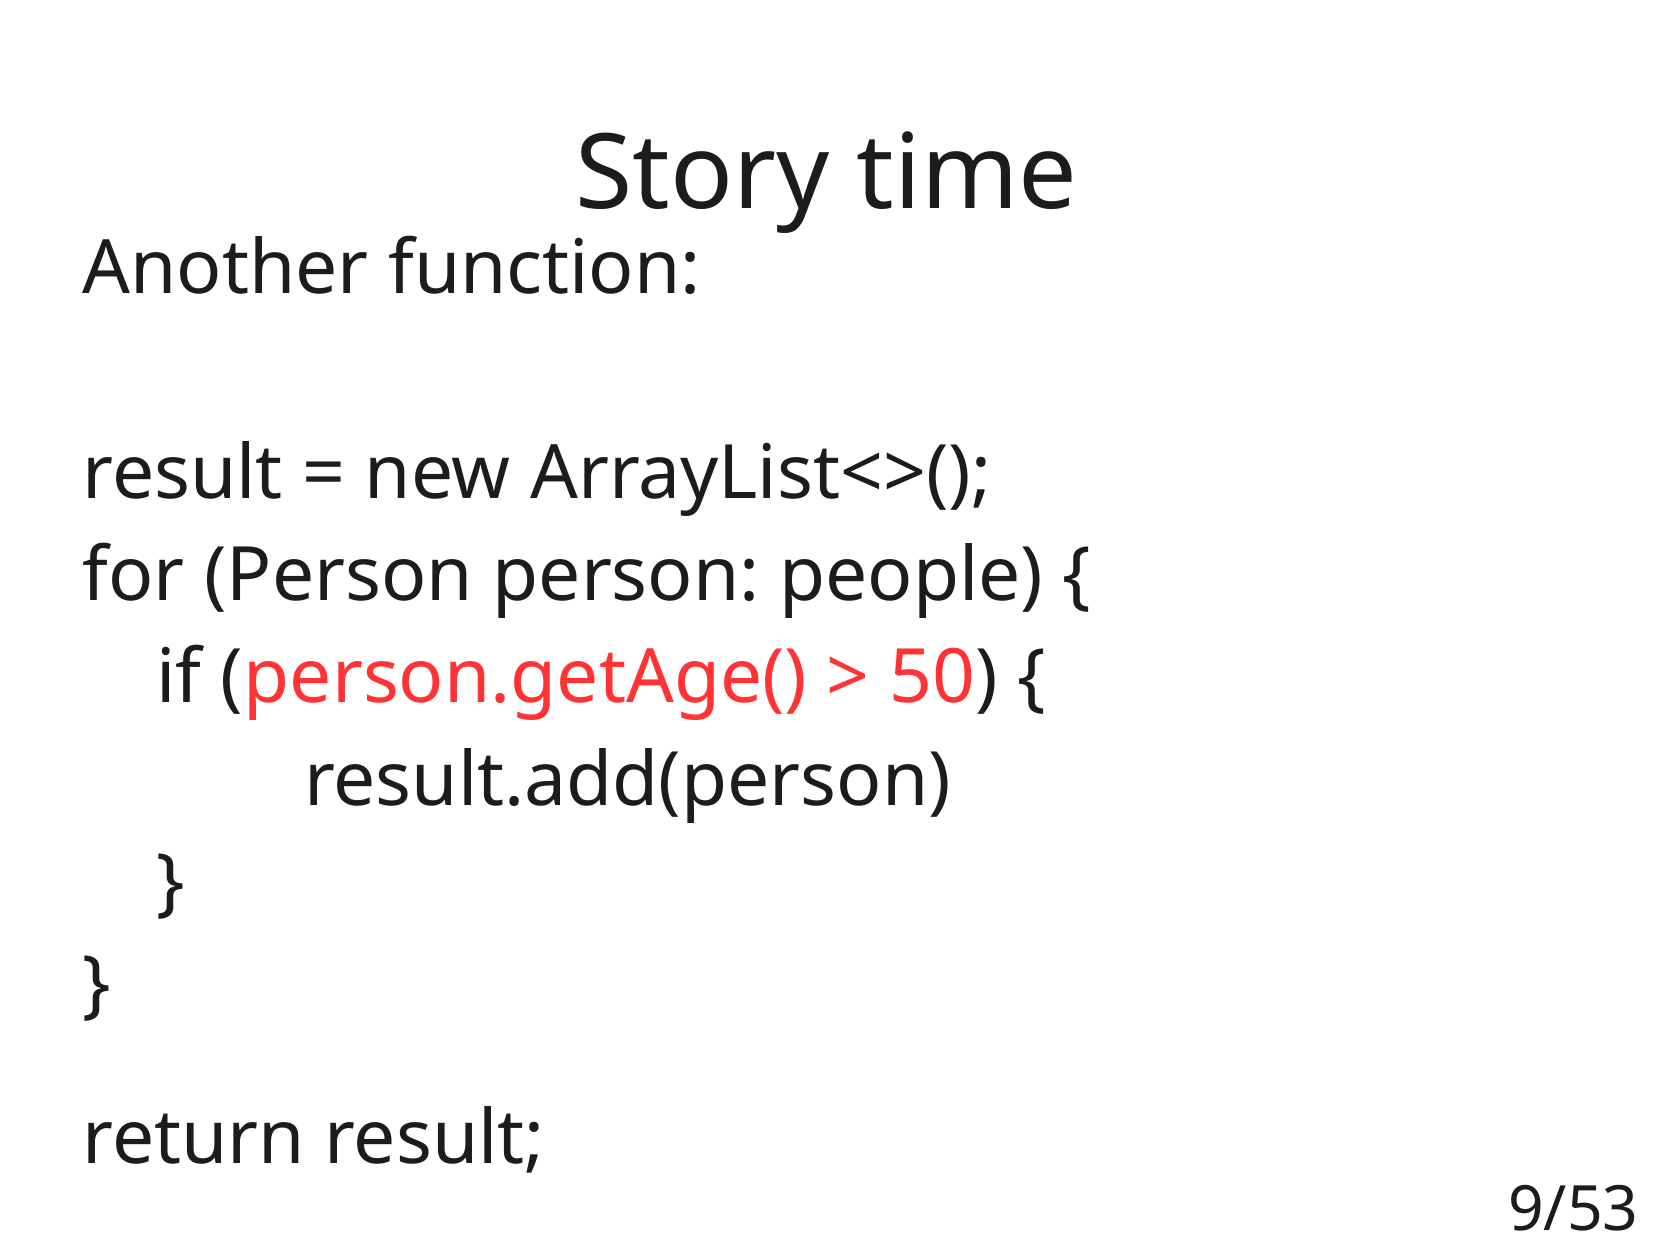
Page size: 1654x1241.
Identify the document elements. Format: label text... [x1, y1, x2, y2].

text_box <numer>/53 [1071, 1155, 1654, 1241]
subtitle Another function: result = new ArrayList<>(); for (Person person: people) { if (person.getAge() > 50) { result.add(person) } } return result; [82, 263, 1571, 1136]
title Story time [82, 64, 1571, 263]
